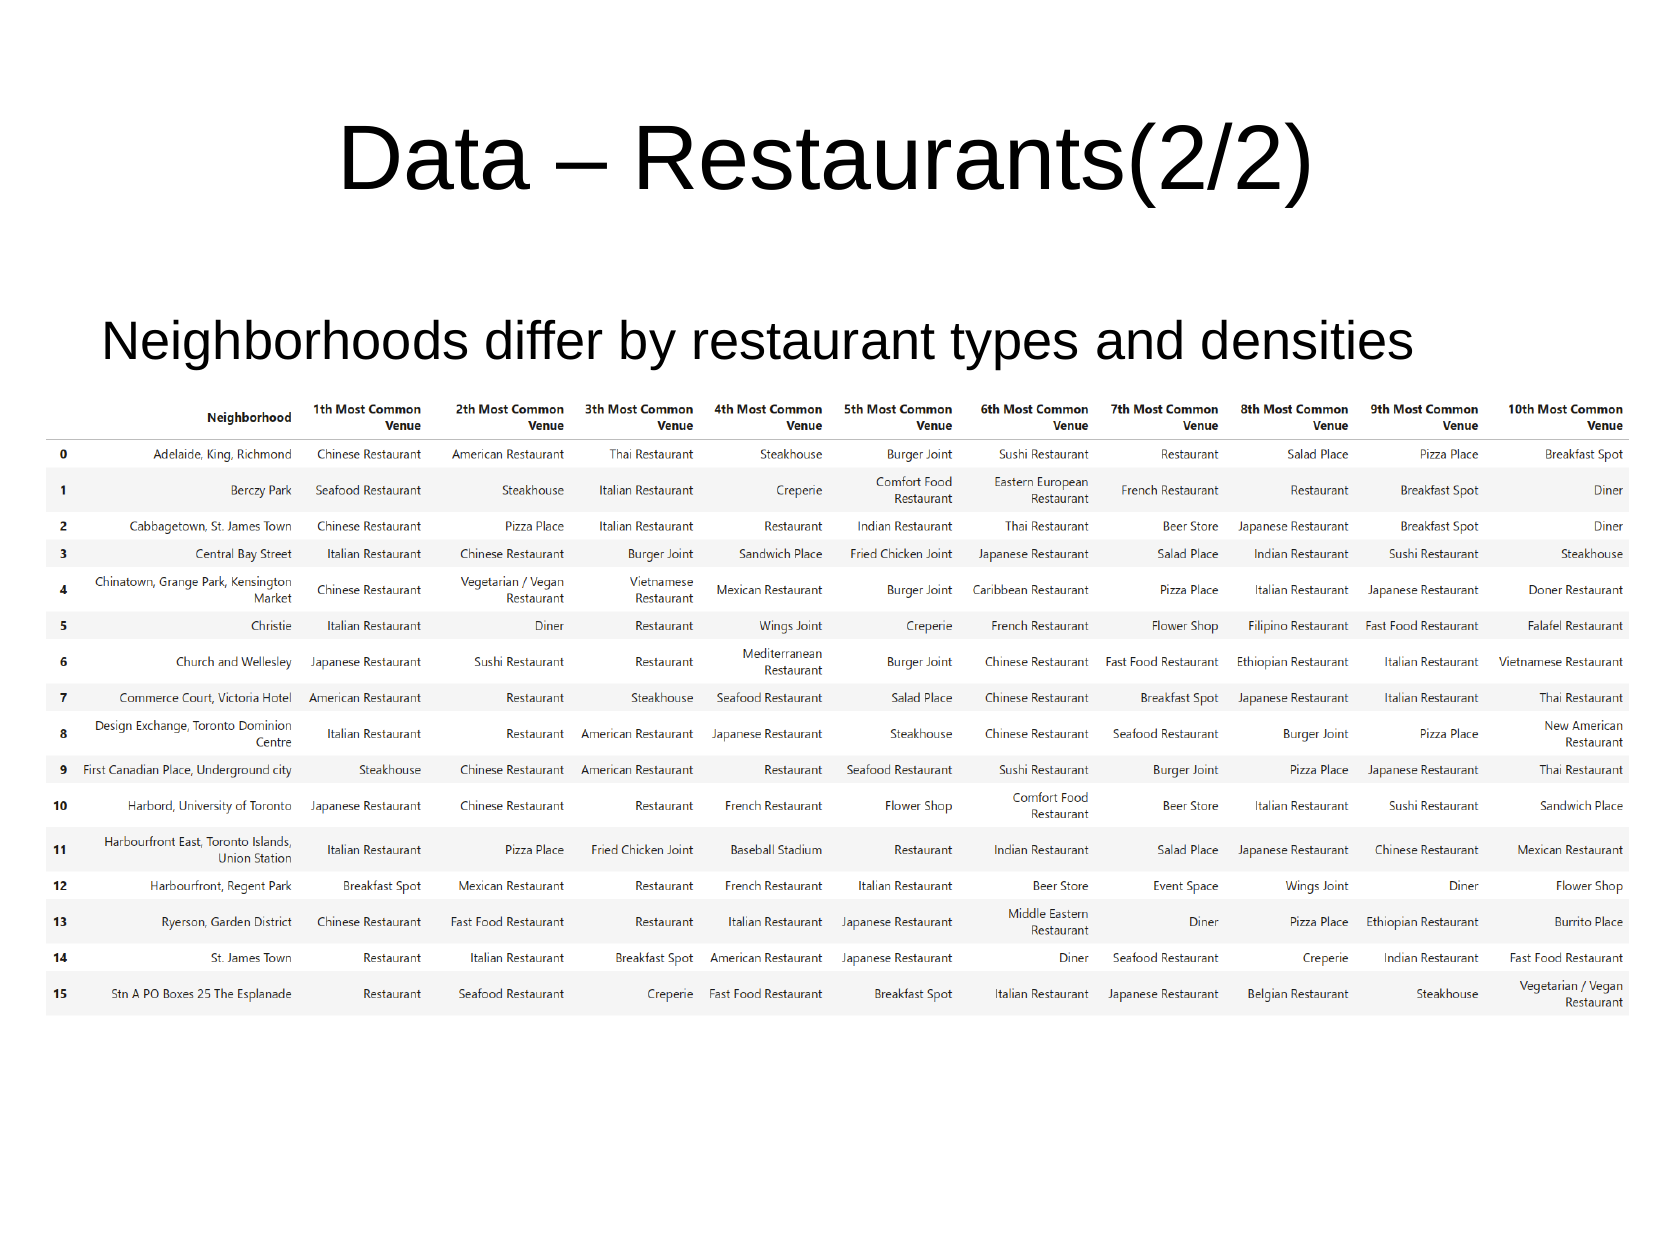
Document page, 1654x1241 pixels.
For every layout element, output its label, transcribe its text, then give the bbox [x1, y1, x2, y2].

picture [45, 396, 1636, 1021]
title Data – Restaurants(2/2) [82, 49, 1571, 257]
subtitle Neighborhoods differ by restaurant types and densities [15, 210, 1504, 466]
